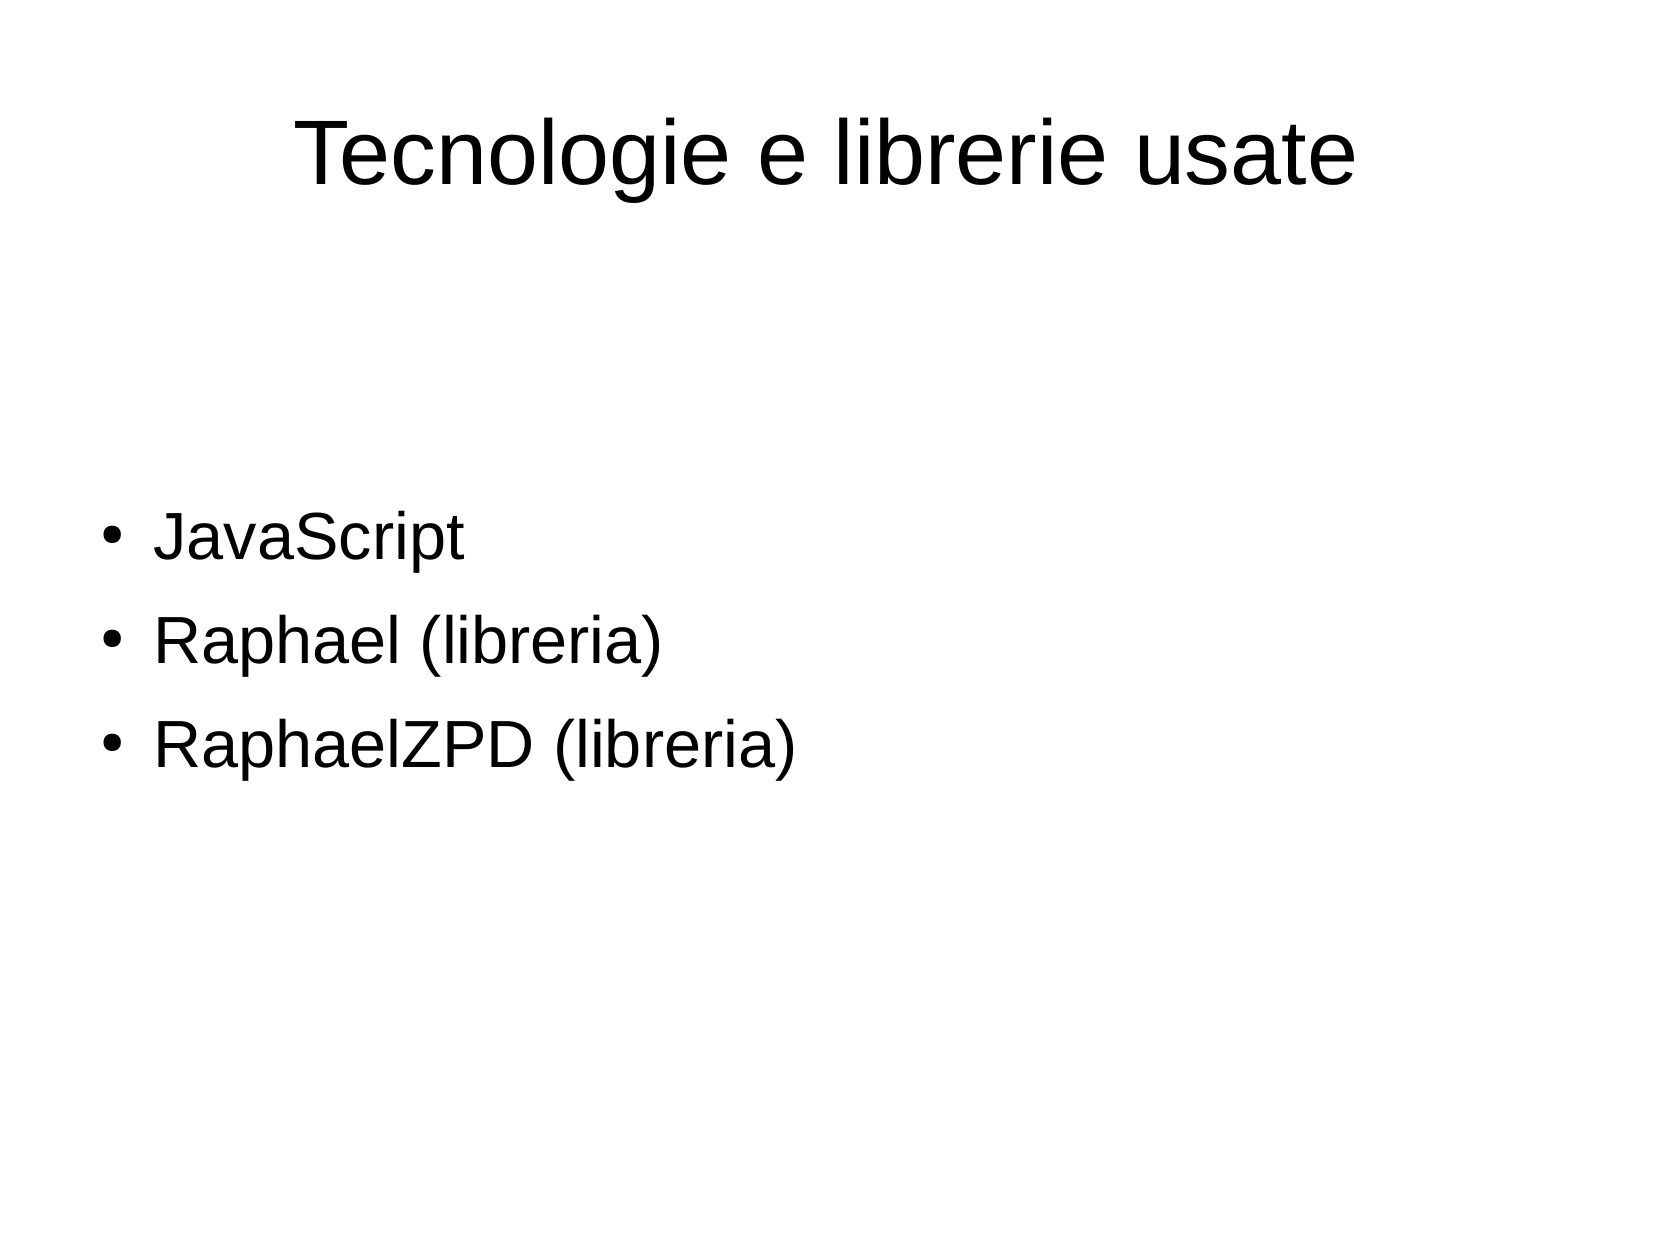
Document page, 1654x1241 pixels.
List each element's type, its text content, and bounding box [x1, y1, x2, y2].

title Tecnologie e librerie usate [82, 56, 1571, 250]
list JavaScript Raphael (libreria) RaphaelZPD (libreria) [82, 290, 1571, 1094]
